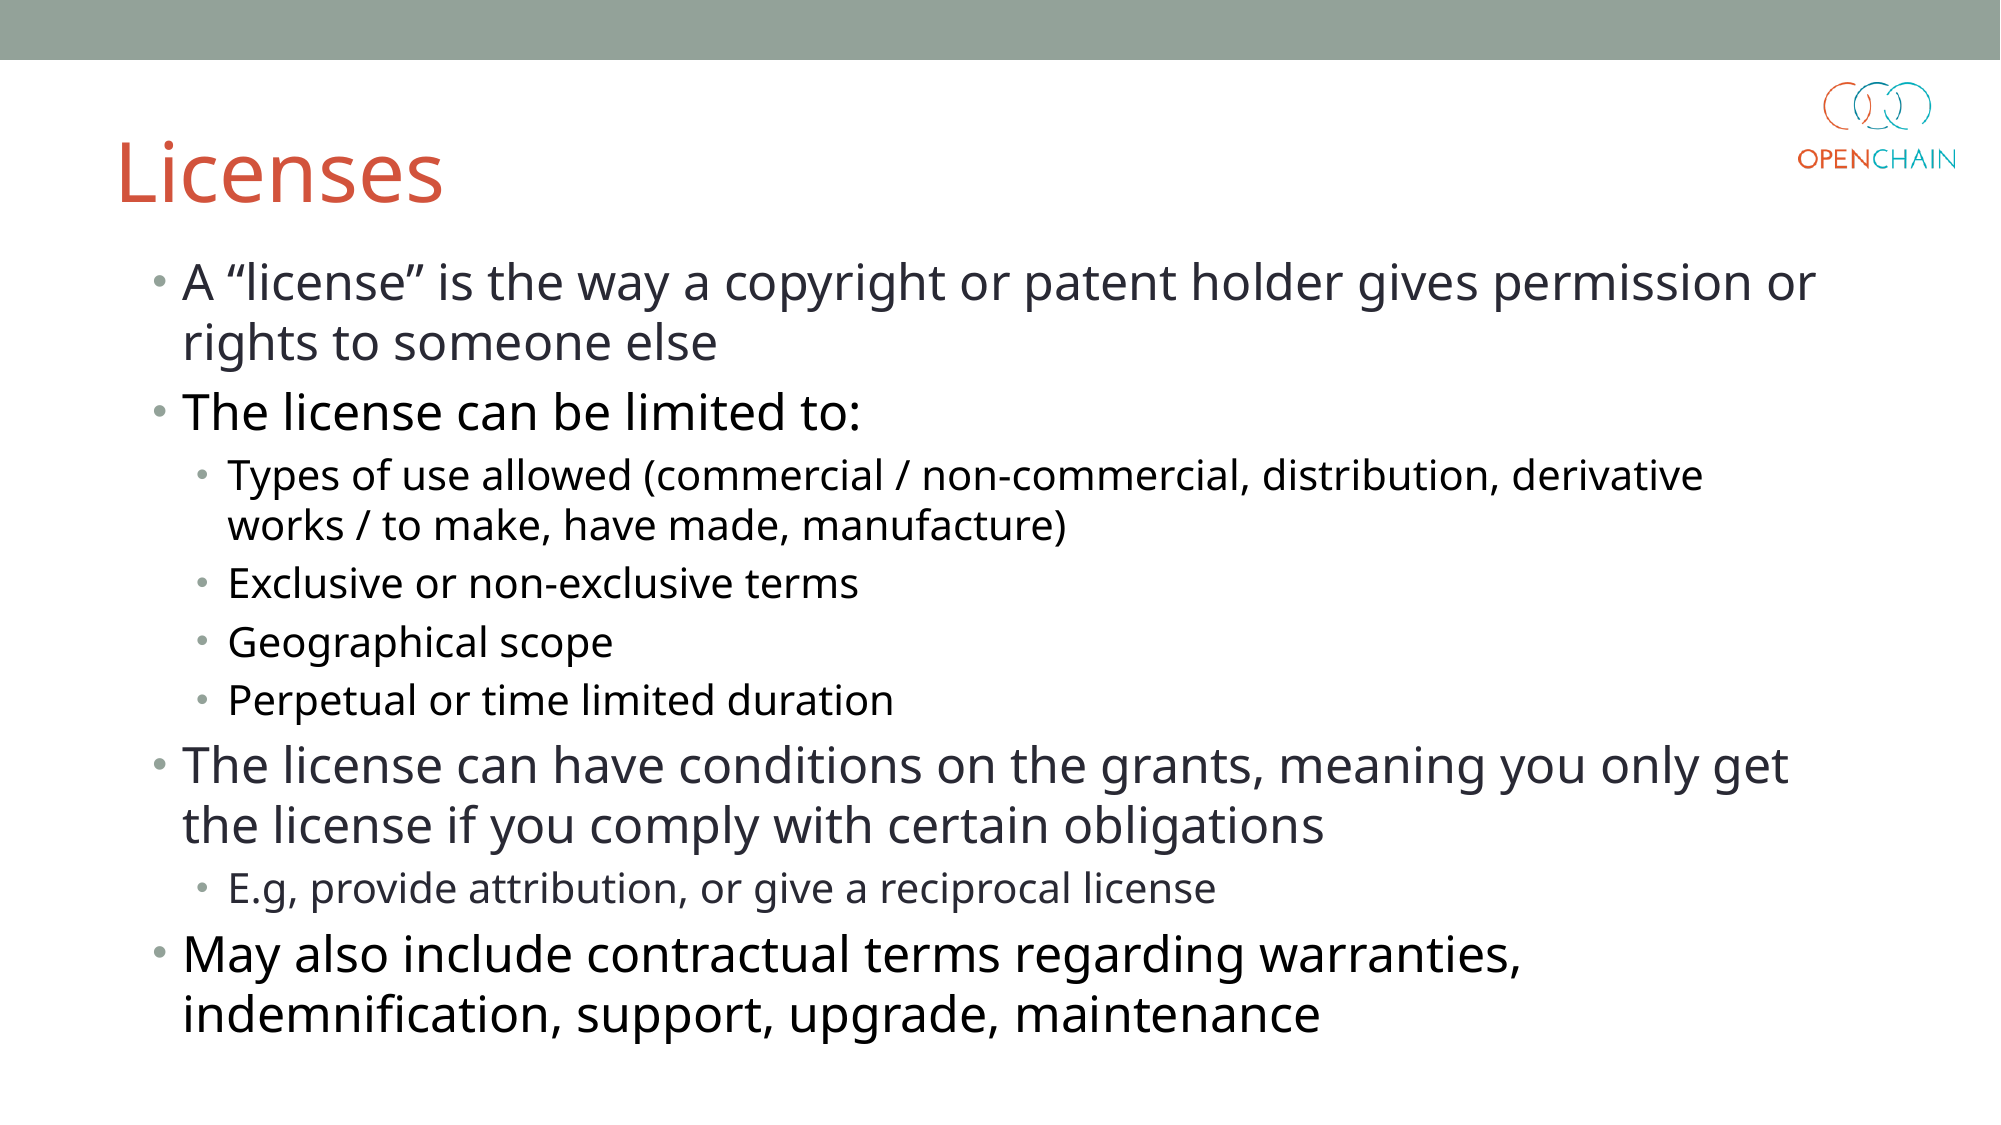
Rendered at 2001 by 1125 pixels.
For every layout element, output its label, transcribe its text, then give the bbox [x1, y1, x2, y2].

list A “license” is the way a copyright or patent holder gives permission or rights to someone else The license can be limited to: Types of use allowed (commercial / non-commercial, distribution, derivative works / to make, have made, manufacture) Exclusive or non-exclusive terms Geographical scope Perpetual or time limited duration The license can have conditions on the grants, meaning you only get the license if you comply with certain obligations E.g, provide attribution, or give a reciprocal license May also include contractual terms regarding warranties, indemnification, support, upgrade, maintenance [137, 243, 1863, 1093]
picture [1798, 82, 1955, 169]
title Licenses [99, 87, 1900, 250]
